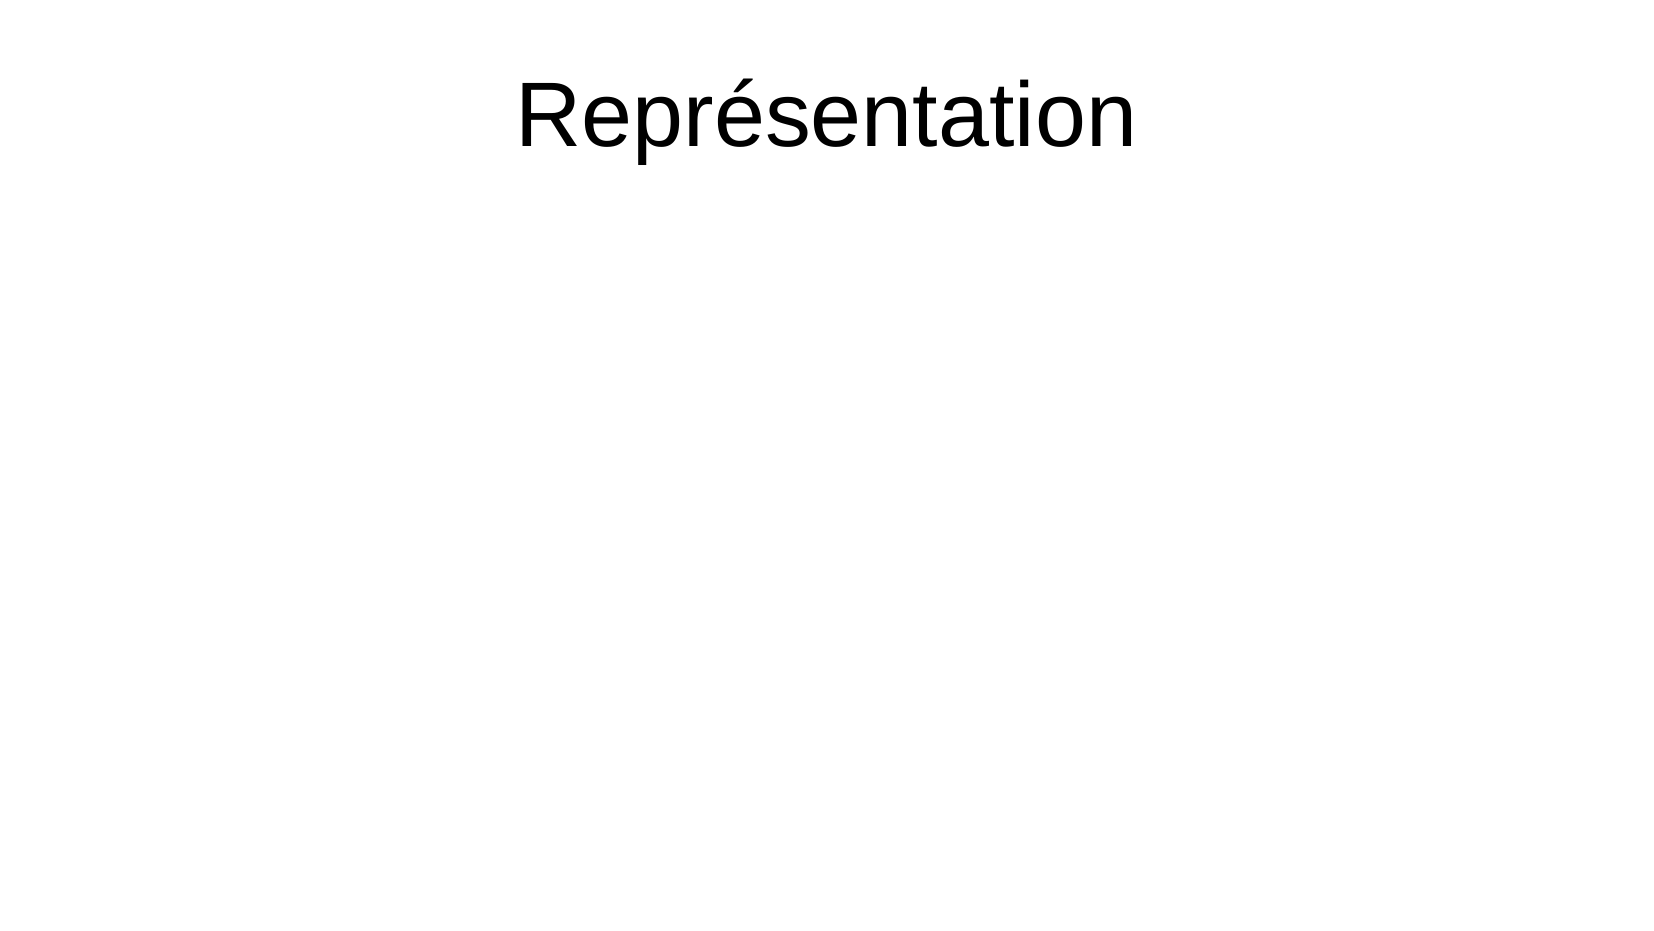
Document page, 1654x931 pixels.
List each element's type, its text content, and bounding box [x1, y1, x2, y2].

title Représentation [82, 37, 1571, 193]
